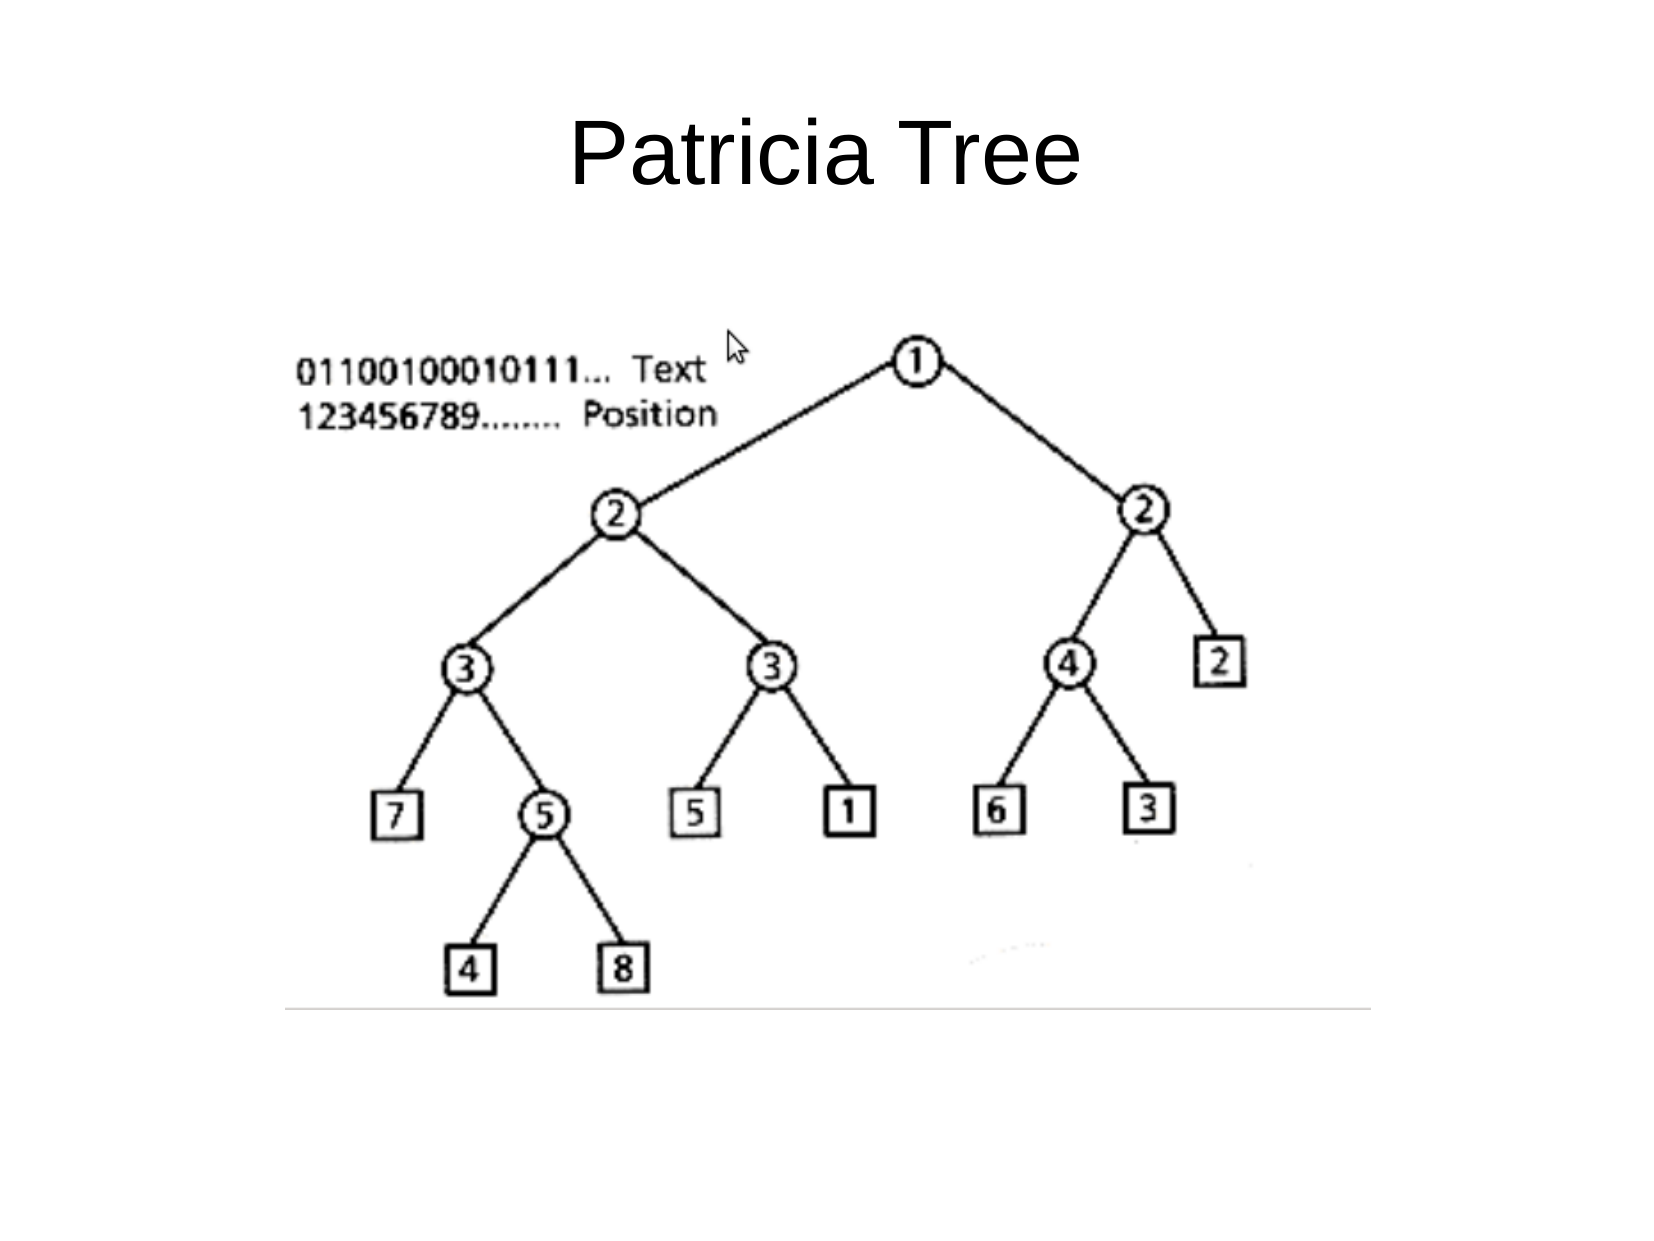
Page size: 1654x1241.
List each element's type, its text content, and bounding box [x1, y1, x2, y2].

title Patricia Tree [82, 49, 1571, 257]
picture [285, 290, 1371, 1010]
